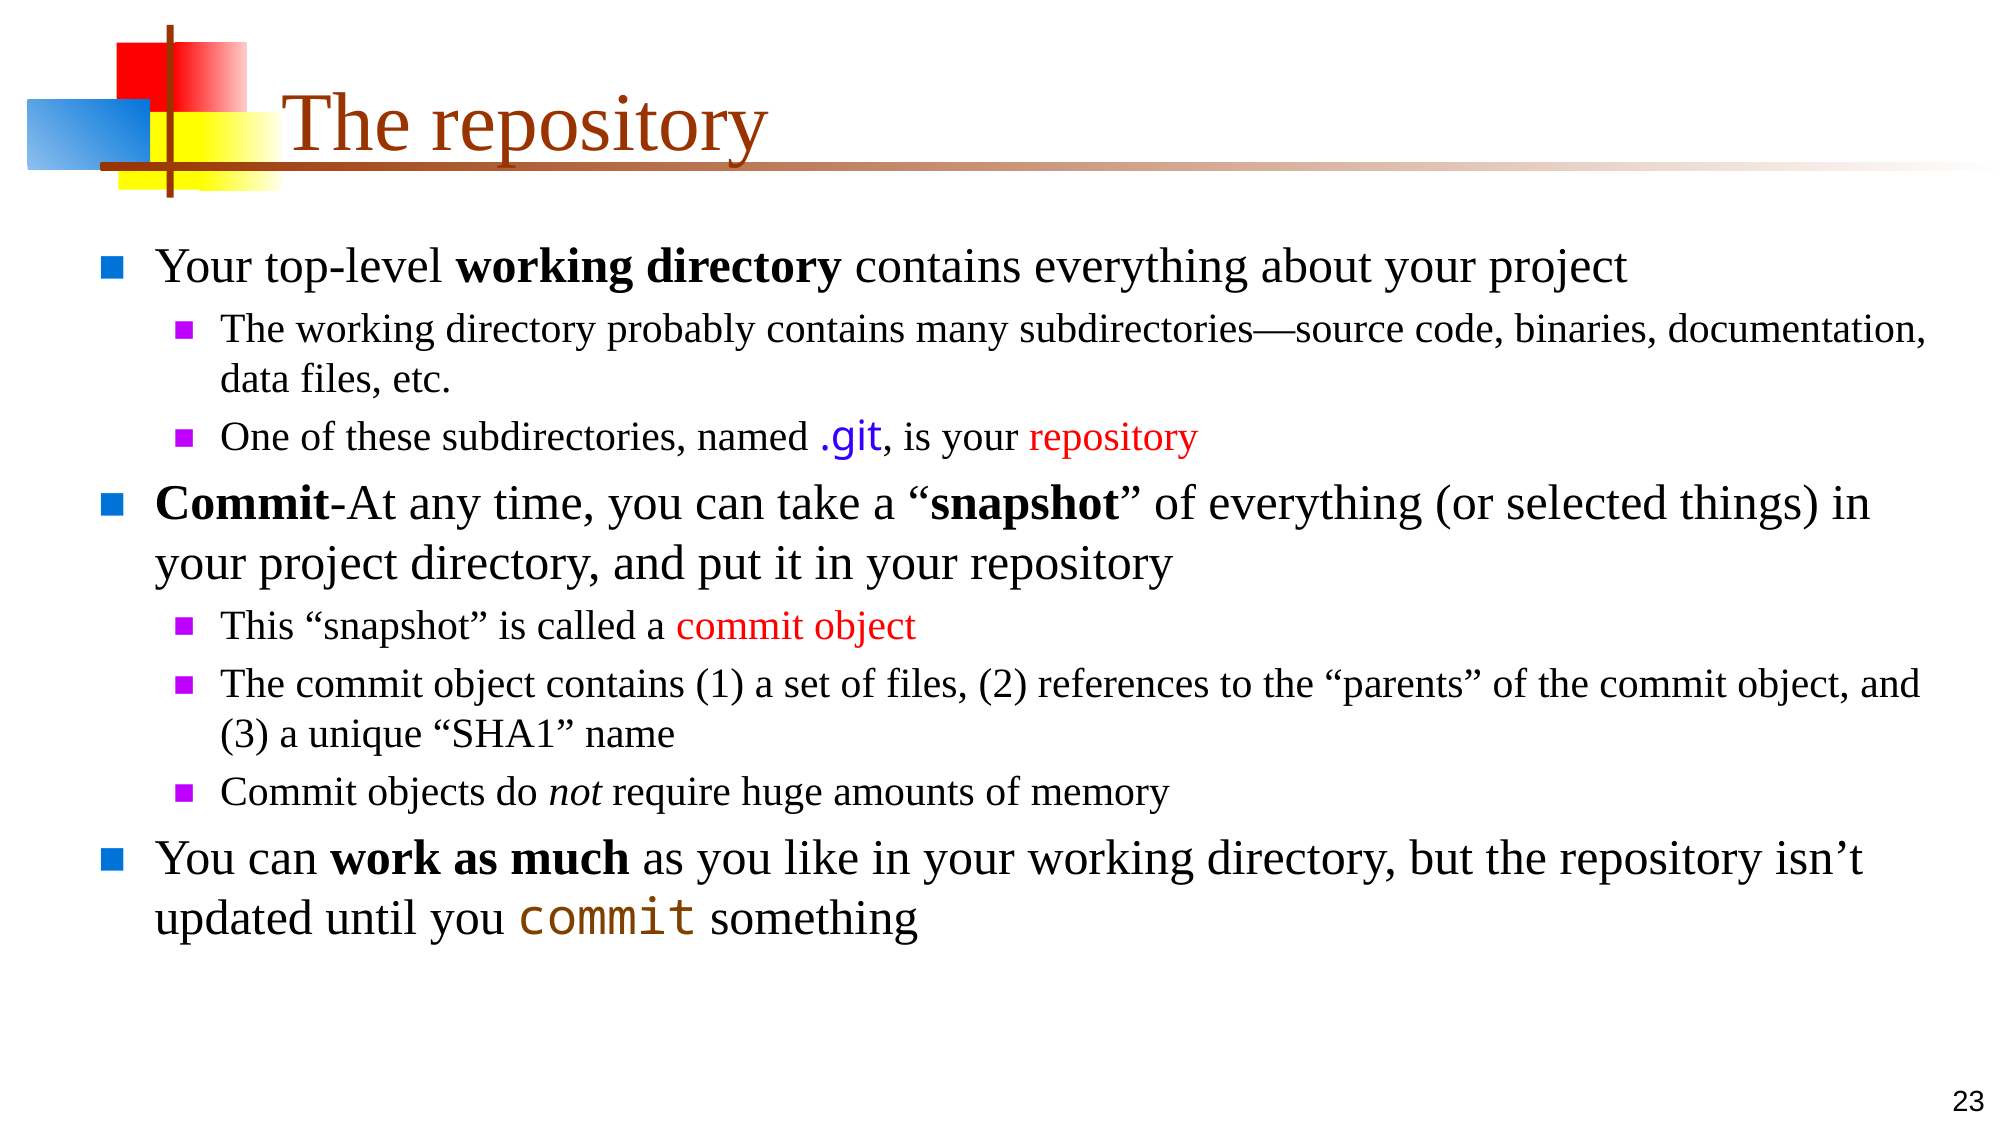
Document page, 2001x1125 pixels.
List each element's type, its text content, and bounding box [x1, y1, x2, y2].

title The repository [266, 37, 1972, 175]
text_box <number> [1583, 1049, 2000, 1125]
list Your top-level working directory contains everything about your project The working directory probably contains many subdirectories—source code, binaries, documentation, data files, etc. One of these subdirectories, named .git, is your repository Commit-At any time, you can take a “snapshot” of everything (or selected things) in your project directory, and put it in your repository This “snapshot” is called a commit object The commit object contains (1) a set of files, (2) references to the “parents” of the commit object, and (3) a unique “SHA1” name Commit objects do not require huge amounts of memory You can work as much as you like in your working directory, but the repository isn’t updated until you commit something [83, 224, 1959, 1006]
